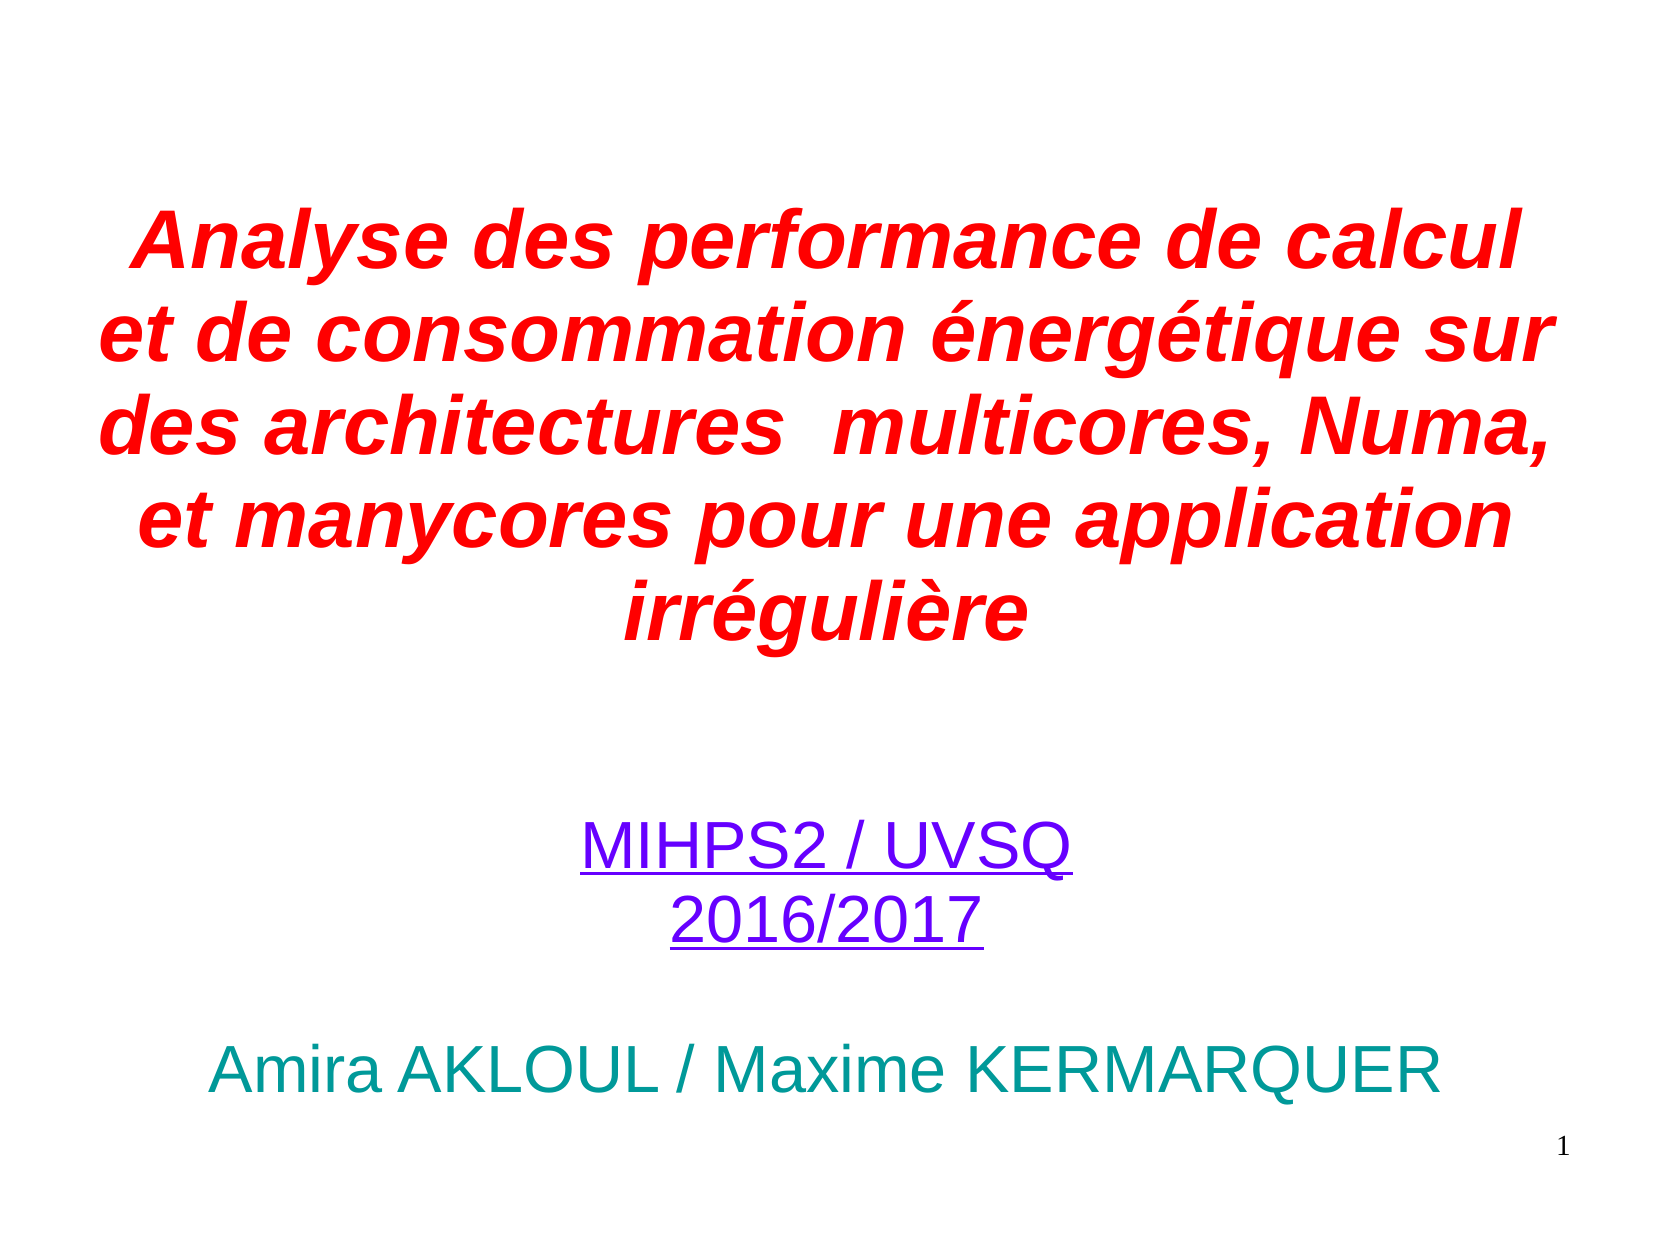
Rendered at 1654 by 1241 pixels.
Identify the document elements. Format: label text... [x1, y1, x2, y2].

subtitle Analyse des performance de calcul et de consommation énergétique sur des architectures multicores, Numa, et manycores pour une application irrégulière MIHPS2 / UVSQ 2016/2017 Amira AKLOUL / Maxime KERMARQUER [82, 192, 1571, 1108]
